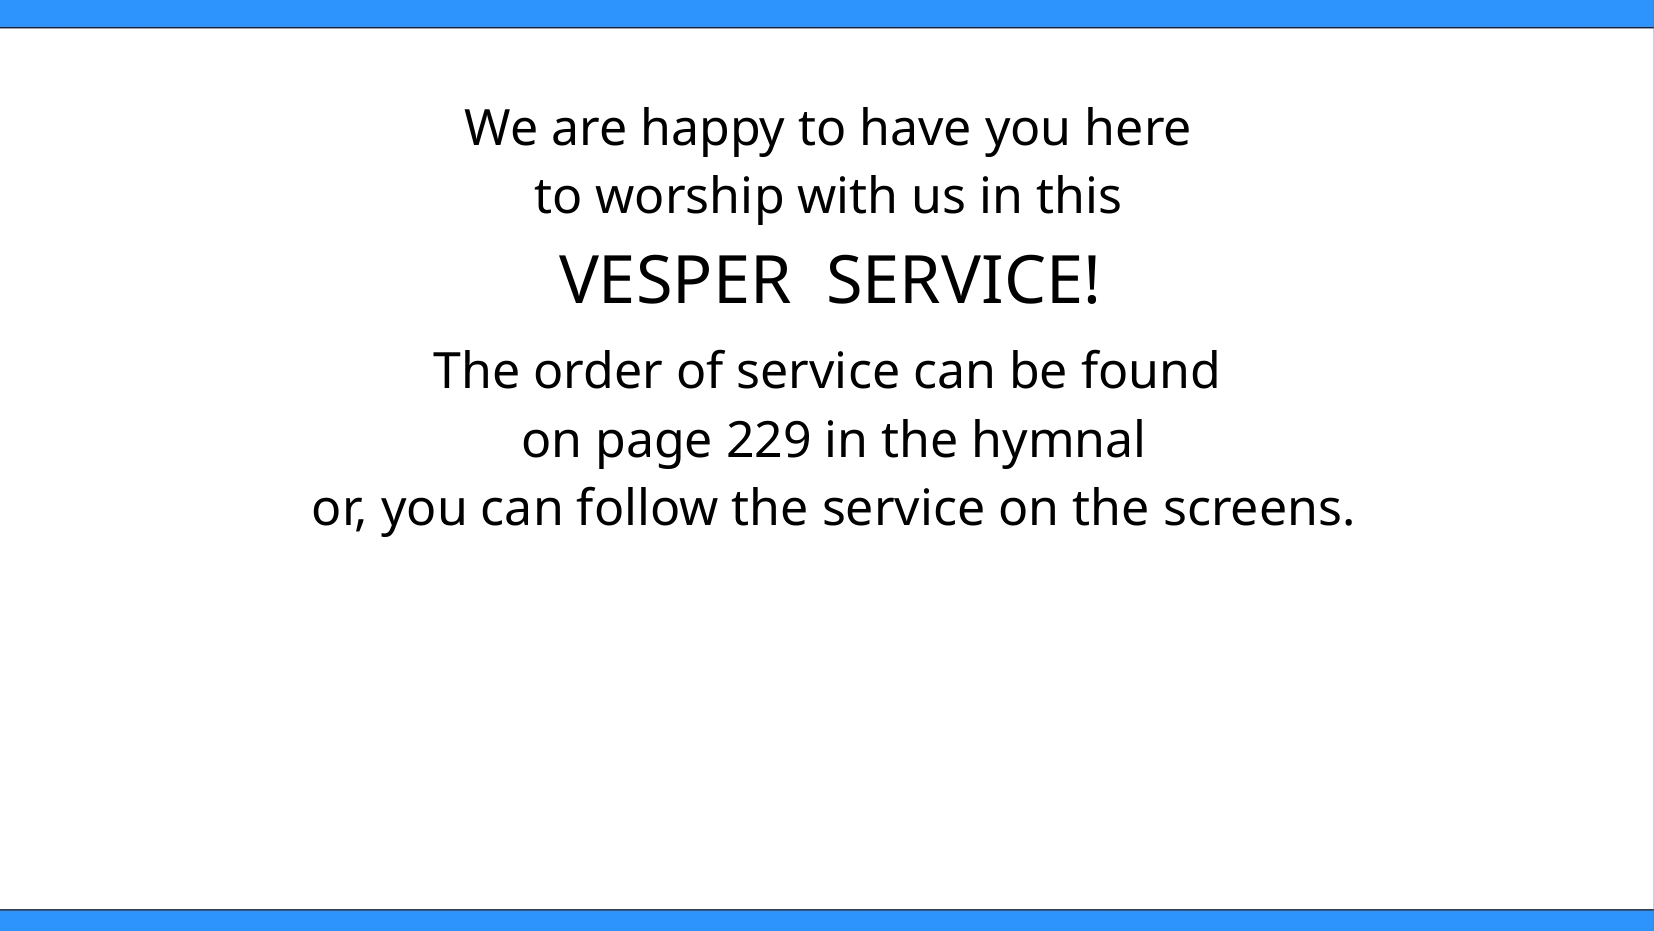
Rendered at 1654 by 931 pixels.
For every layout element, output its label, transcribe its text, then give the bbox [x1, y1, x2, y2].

picture [0, 0, 1654, 931]
text_box We are happy to have you here to worship with us in this [423, 84, 1234, 233]
text_box VESPER SERVICE! [462, 233, 1198, 327]
text_box The order of service can be found on page 229 in the hymnal or, you can follow the service on the screens. [258, 327, 1411, 566]
